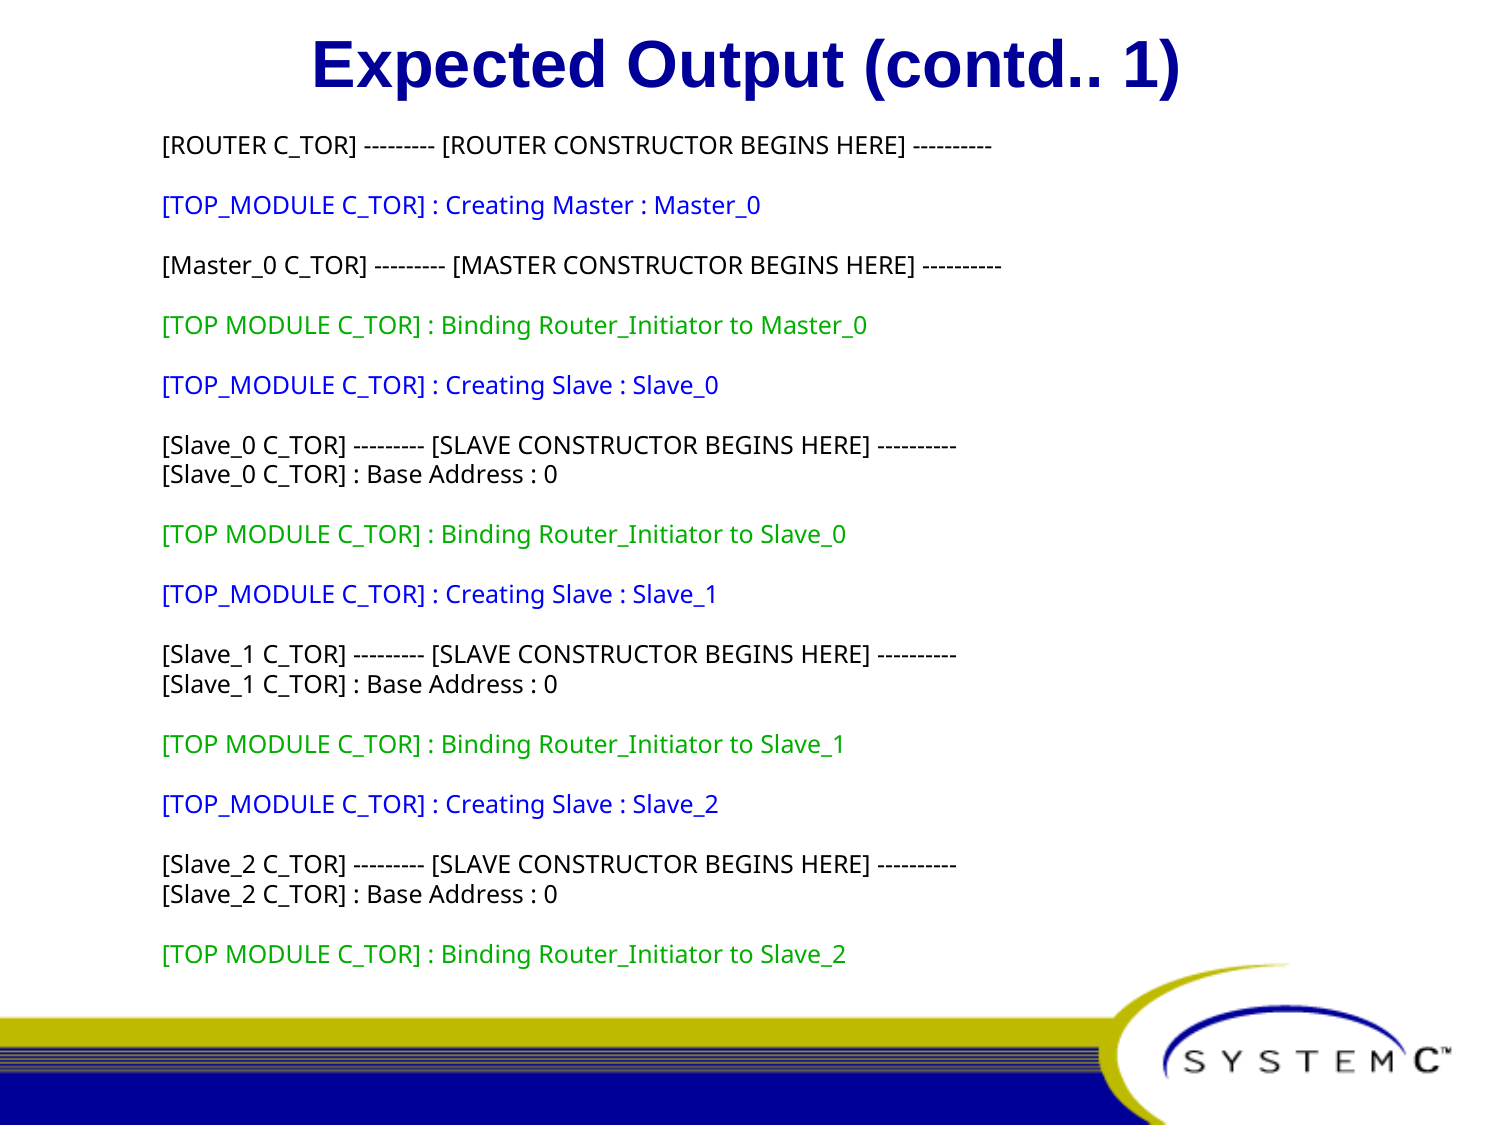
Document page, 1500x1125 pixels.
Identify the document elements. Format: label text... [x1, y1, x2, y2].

text_box [ROUTER C_TOR] --------- [ROUTER CONSTRUCTOR BEGINS HERE] ---------- [TOP_MODULE C_TOR] : Creating Master : Master_0 [Master_0 C_TOR] --------- [MASTER CONSTRUCTOR BEGINS HERE] ---------- [TOP MODULE C_TOR] : Binding Router_Initiator to Master_0 [TOP_MODULE C_TOR] : Creating Slave : Slave_0 [Slave_0 C_TOR] --------- [SLAVE CONSTRUCTOR BEGINS HERE] ---------- [Slave_0 C_TOR] : Base Address : 0 [TOP MODULE C_TOR] : Binding Router_Initiator to Slave_0 [TOP_MODULE C_TOR] : Creating Slave : Slave_1 [Slave_1 C_TOR] --------- [SLAVE CONSTRUCTOR BEGINS HERE] ---------- [Slave_1 C_TOR] : Base Address : 0 [TOP MODULE C_TOR] : Binding Router_Initiator to Slave_1 [TOP_MODULE C_TOR] : Creating Slave : Slave_2 [Slave_2 C_TOR] --------- [SLAVE CONSTRUCTOR BEGINS HERE] ---------- [Slave_2 C_TOR] : Base Address : 0 [TOP MODULE C_TOR] : Binding Router_Initiator to Slave_2 [147, 122, 1380, 995]
text_box Expected Output (contd.. 1) [215, 25, 1279, 109]
picture [0, 0, 1500, 1125]
